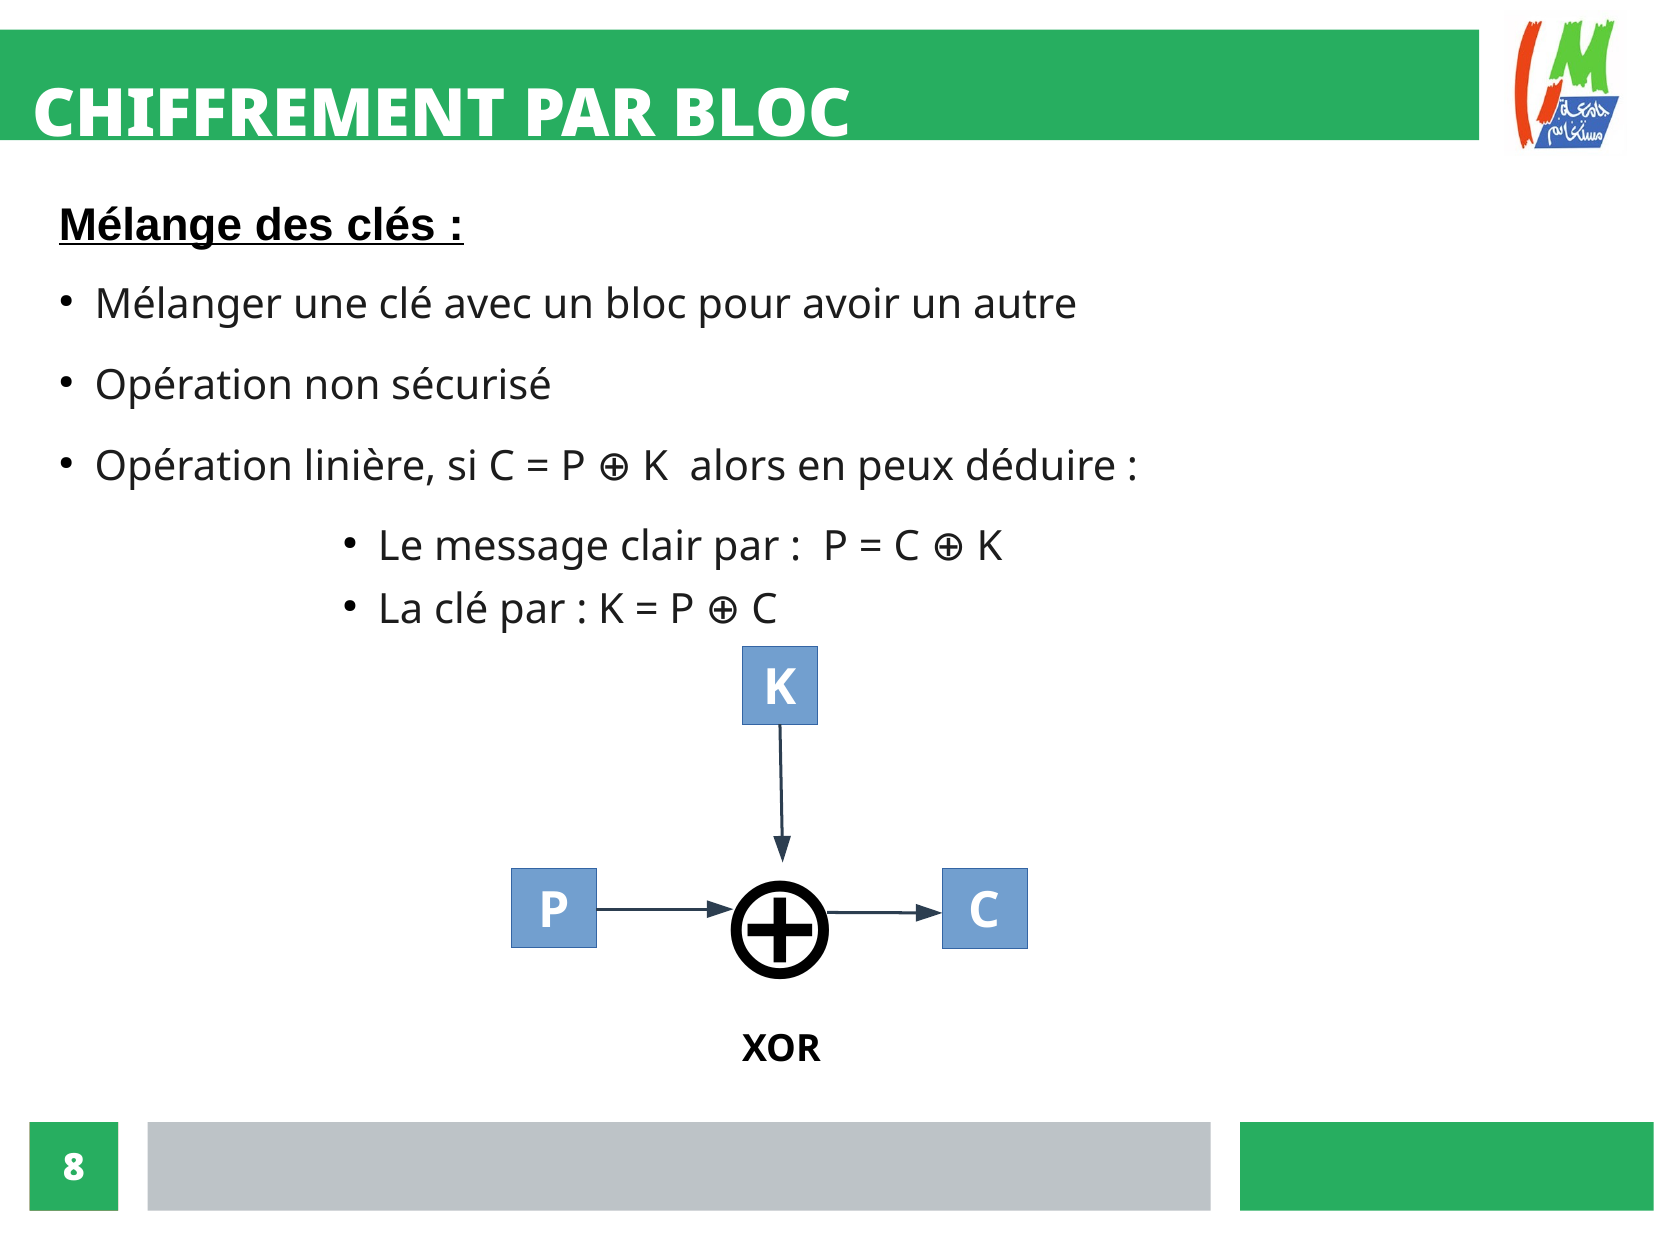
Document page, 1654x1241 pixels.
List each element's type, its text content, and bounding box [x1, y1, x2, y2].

picture [1504, 10, 1627, 156]
text_box ⊕ XOR [702, 809, 861, 1043]
text_box K [742, 646, 818, 725]
text_box P [511, 868, 597, 948]
title CHIFFREMENT PAR BLOC [32, 16, 1560, 156]
list Mélange des clés : Mélanger une clé avec un bloc pour avoir un autre Opération non sécurisé Opération linière, si C = P ⊕ K alors en peux déduire : Le message clair par : P = C ⊕ K La clé par : K = P ⊕ C [59, 198, 1565, 1093]
text_box C [942, 868, 1028, 949]
